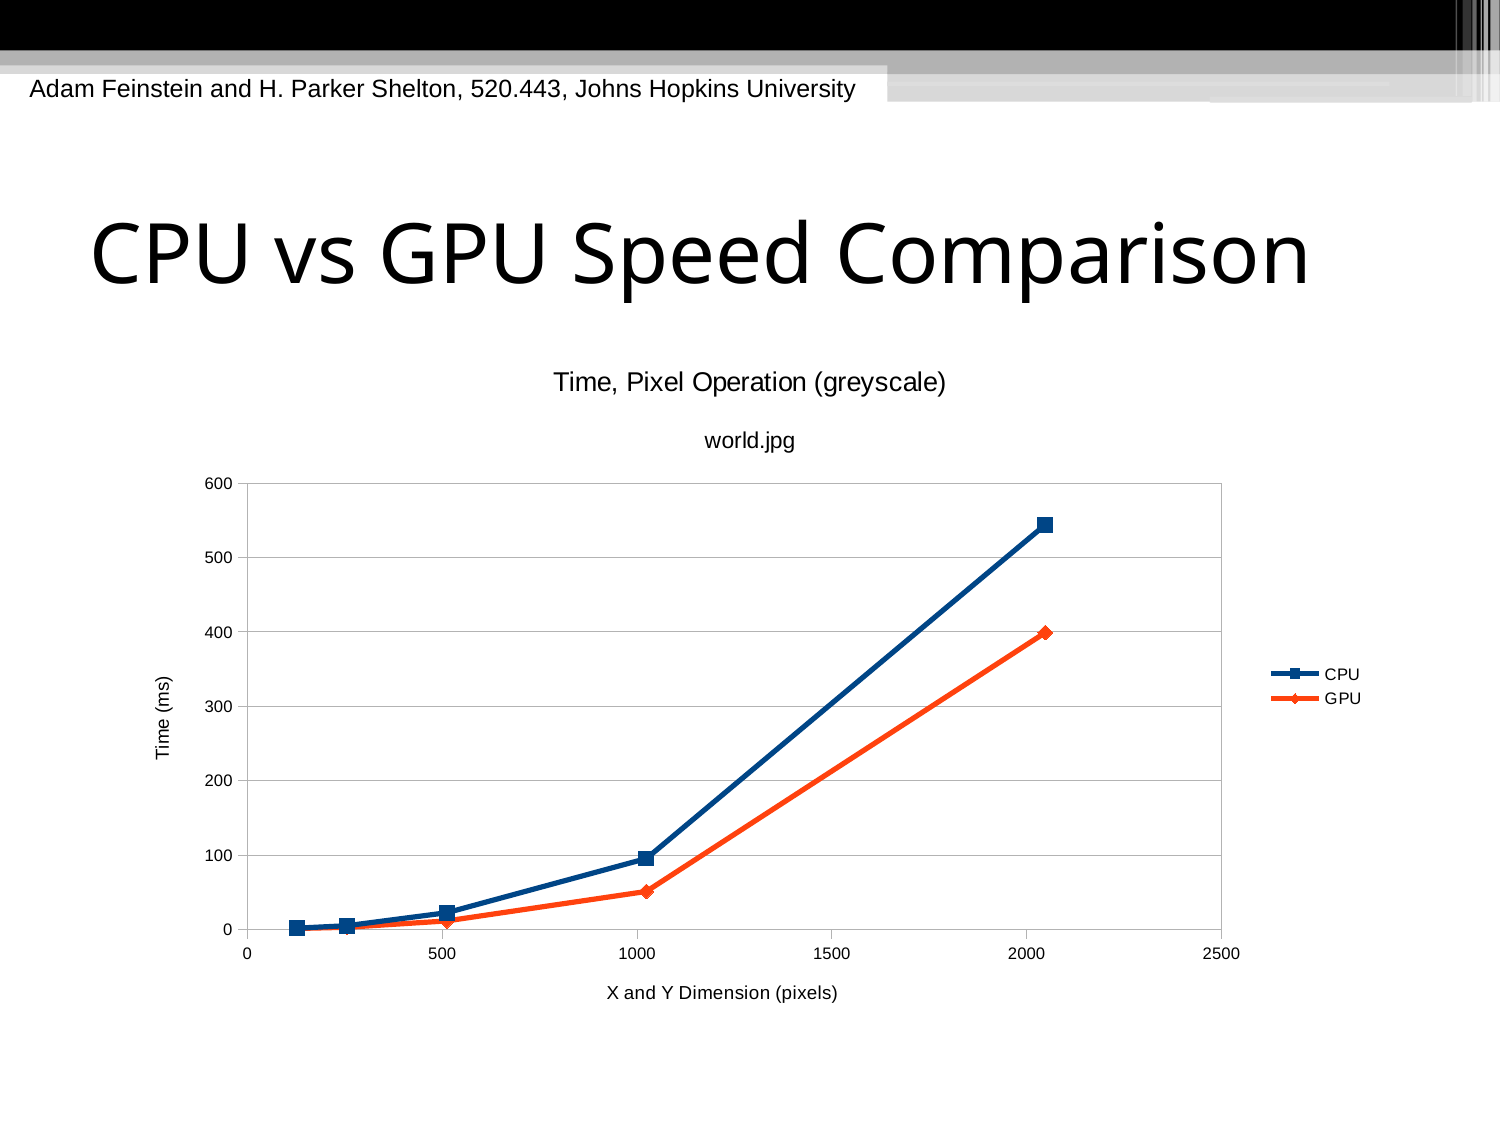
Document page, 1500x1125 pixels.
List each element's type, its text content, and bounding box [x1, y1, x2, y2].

text_box Adam Feinstein and H. Parker Shelton, 520.443, Johns Hopkins University [0, 67, 888, 110]
title CPU vs GPU Speed Comparison [75, 187, 1425, 363]
chart [119, 337, 1381, 1035]
